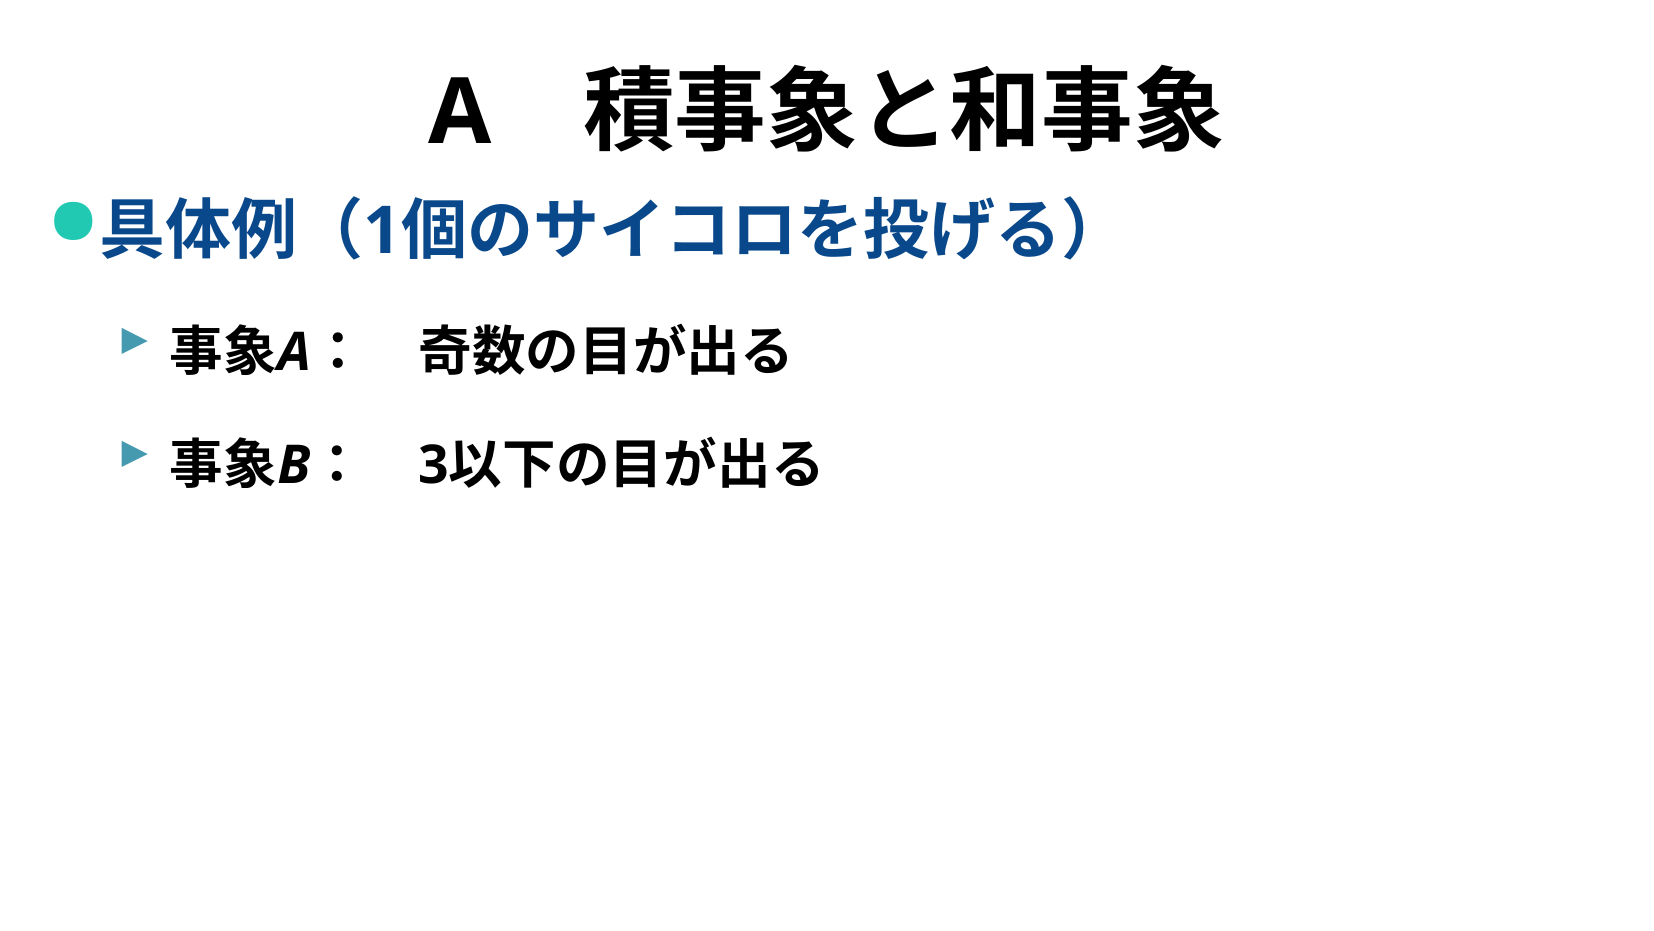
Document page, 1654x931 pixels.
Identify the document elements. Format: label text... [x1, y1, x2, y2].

title A 積事象と和事象 [29, 29, 1625, 177]
list 具体例（1個のサイコロを投げる） 事象A： 奇数の目が出る 事象B： 3以下の目が出る [29, 177, 1625, 502]
